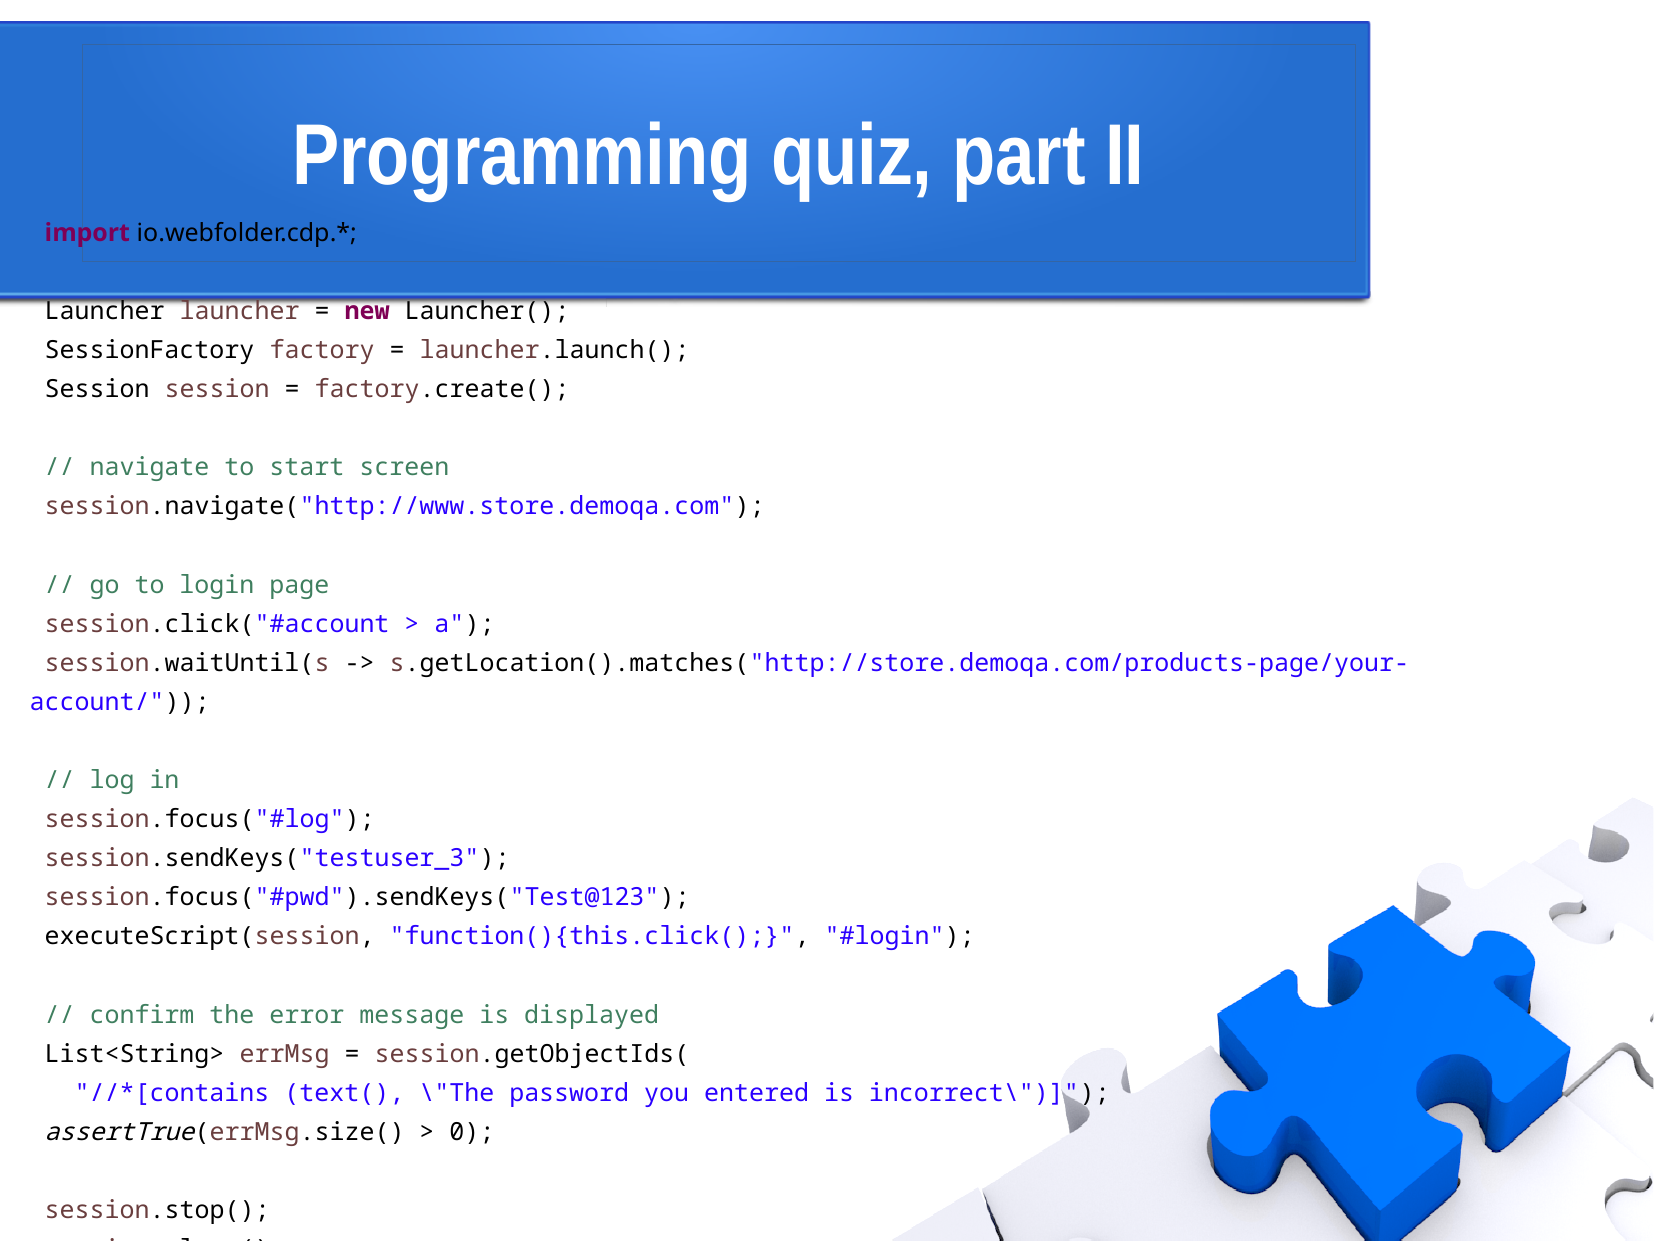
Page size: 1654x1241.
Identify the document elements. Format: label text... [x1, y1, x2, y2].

text_box import io.webfolder.cdp.*; Launcher launcher = new Launcher(); SessionFactory factory = launcher.launch(); Session session = factory.create(); // navigate to start screen session.navigate("http://www.store.demoqa.com"); // go to login page session.click("#account > a"); session.waitUntil(s -> s.getLocation().matches("http://store.demoqa.com/products-page/your-account/")); // log in session.focus("#log"); session.sendKeys("testuser_3"); session.focus("#pwd").sendKeys("Test@123"); executeScript(session, "function(){this.click();}", "#login"); // confirm the error message is displayed List<String> errMsg = session.getObjectIds( "//*[contains (text(), \"The password you entered is incorrect\")]"); assertTrue(errMsg.size() > 0); session.stop(); session.close(); [29, 306, 1518, 1168]
picture [0, 21, 1375, 307]
title Programming quiz, part II [82, 44, 1356, 262]
picture [872, 655, 1654, 1241]
